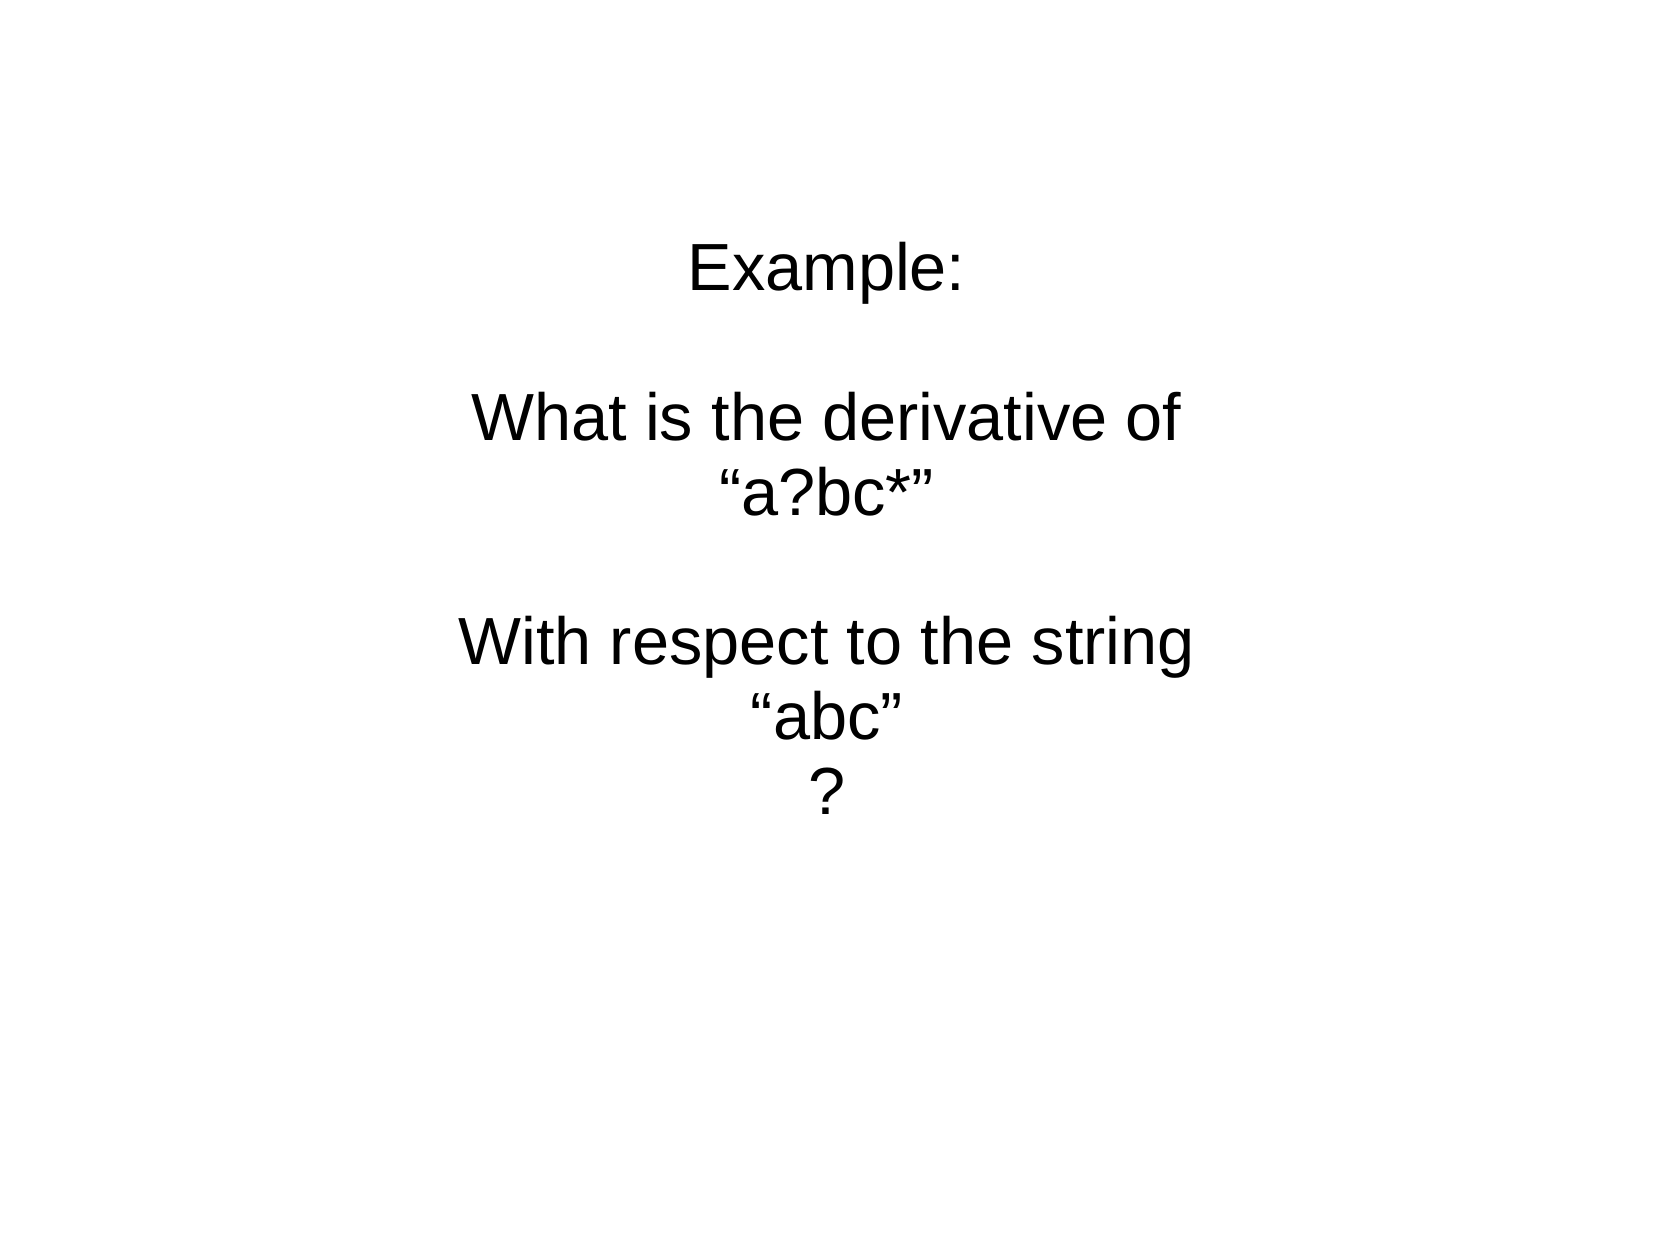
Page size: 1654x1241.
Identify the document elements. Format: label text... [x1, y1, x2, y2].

subtitle Example: What is the derivative of “a?bc*” With respect to the string “abc” ? [82, 49, 1571, 1010]
